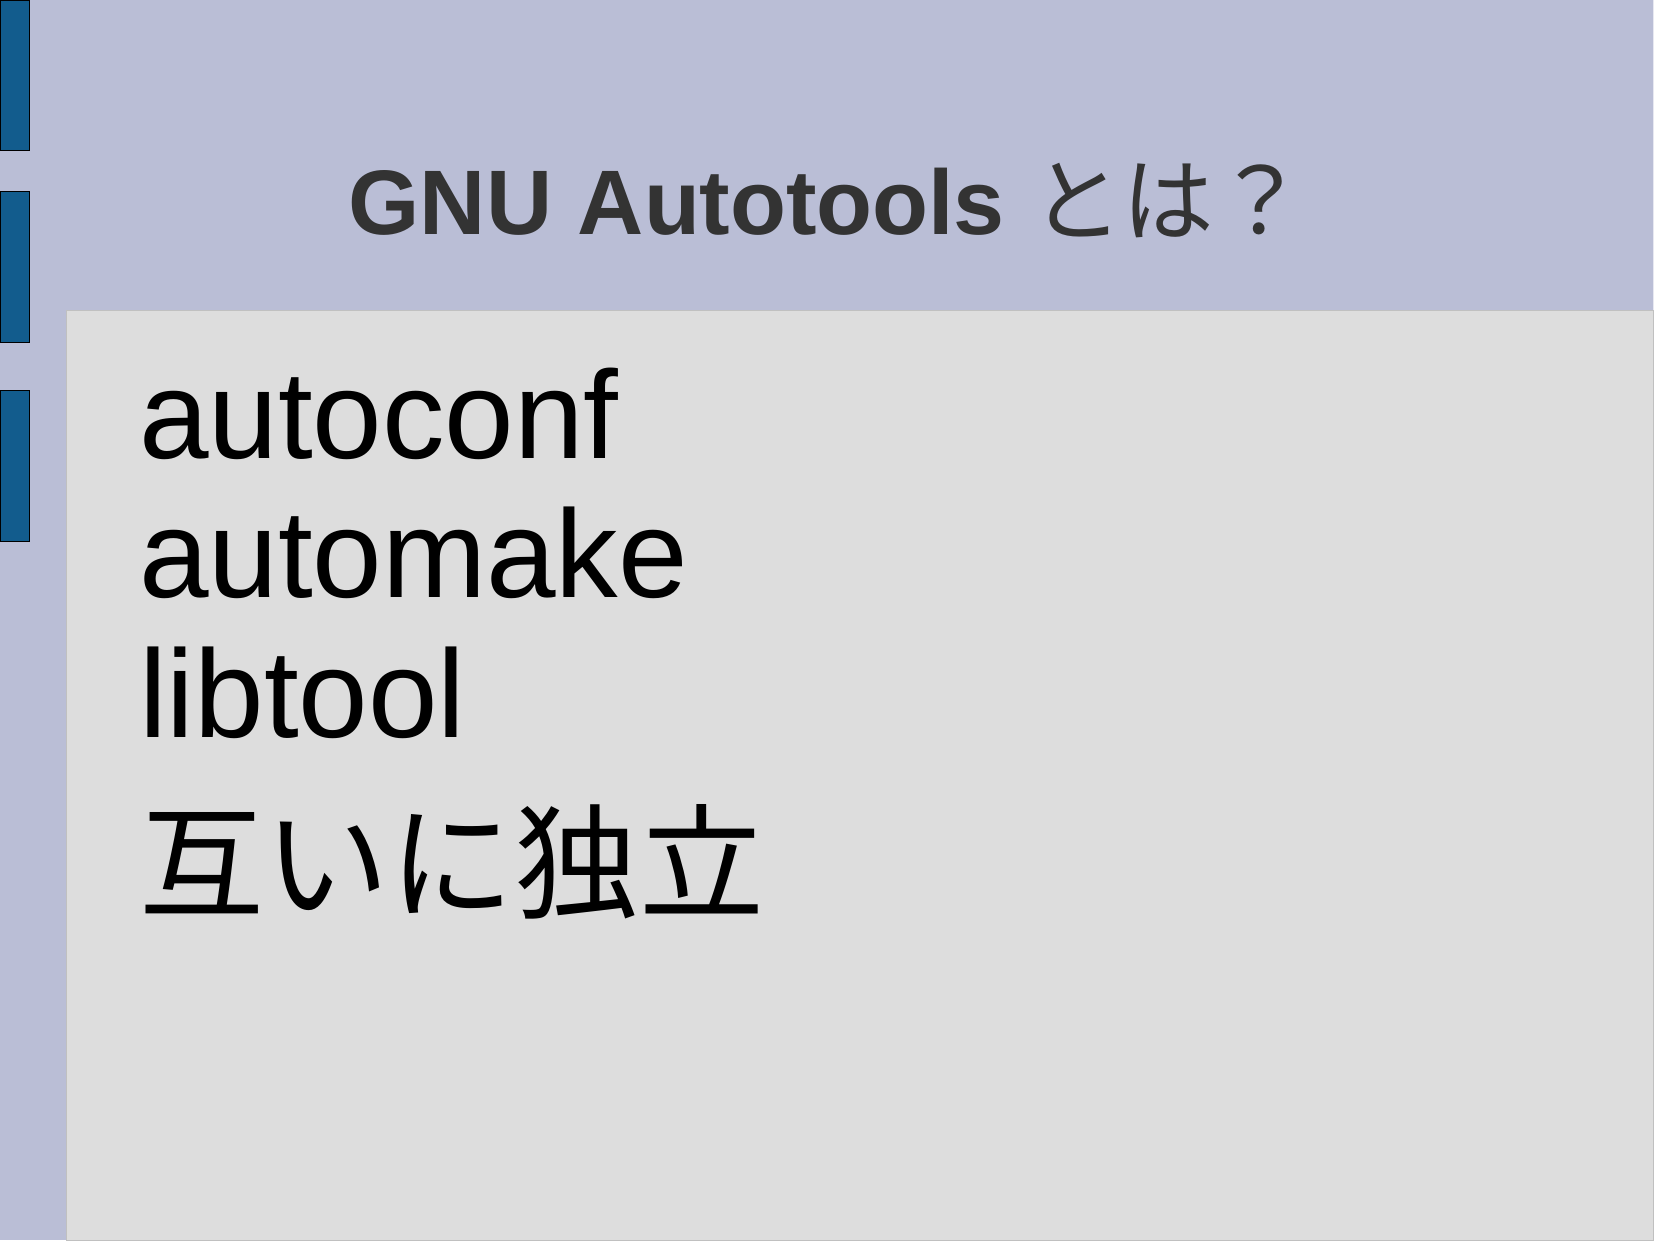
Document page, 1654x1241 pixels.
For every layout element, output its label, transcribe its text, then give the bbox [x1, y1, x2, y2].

list autoconf automake libtool 互いに独立 [121, 344, 1534, 1127]
title GNU Autotools とは？ [121, 91, 1534, 299]
